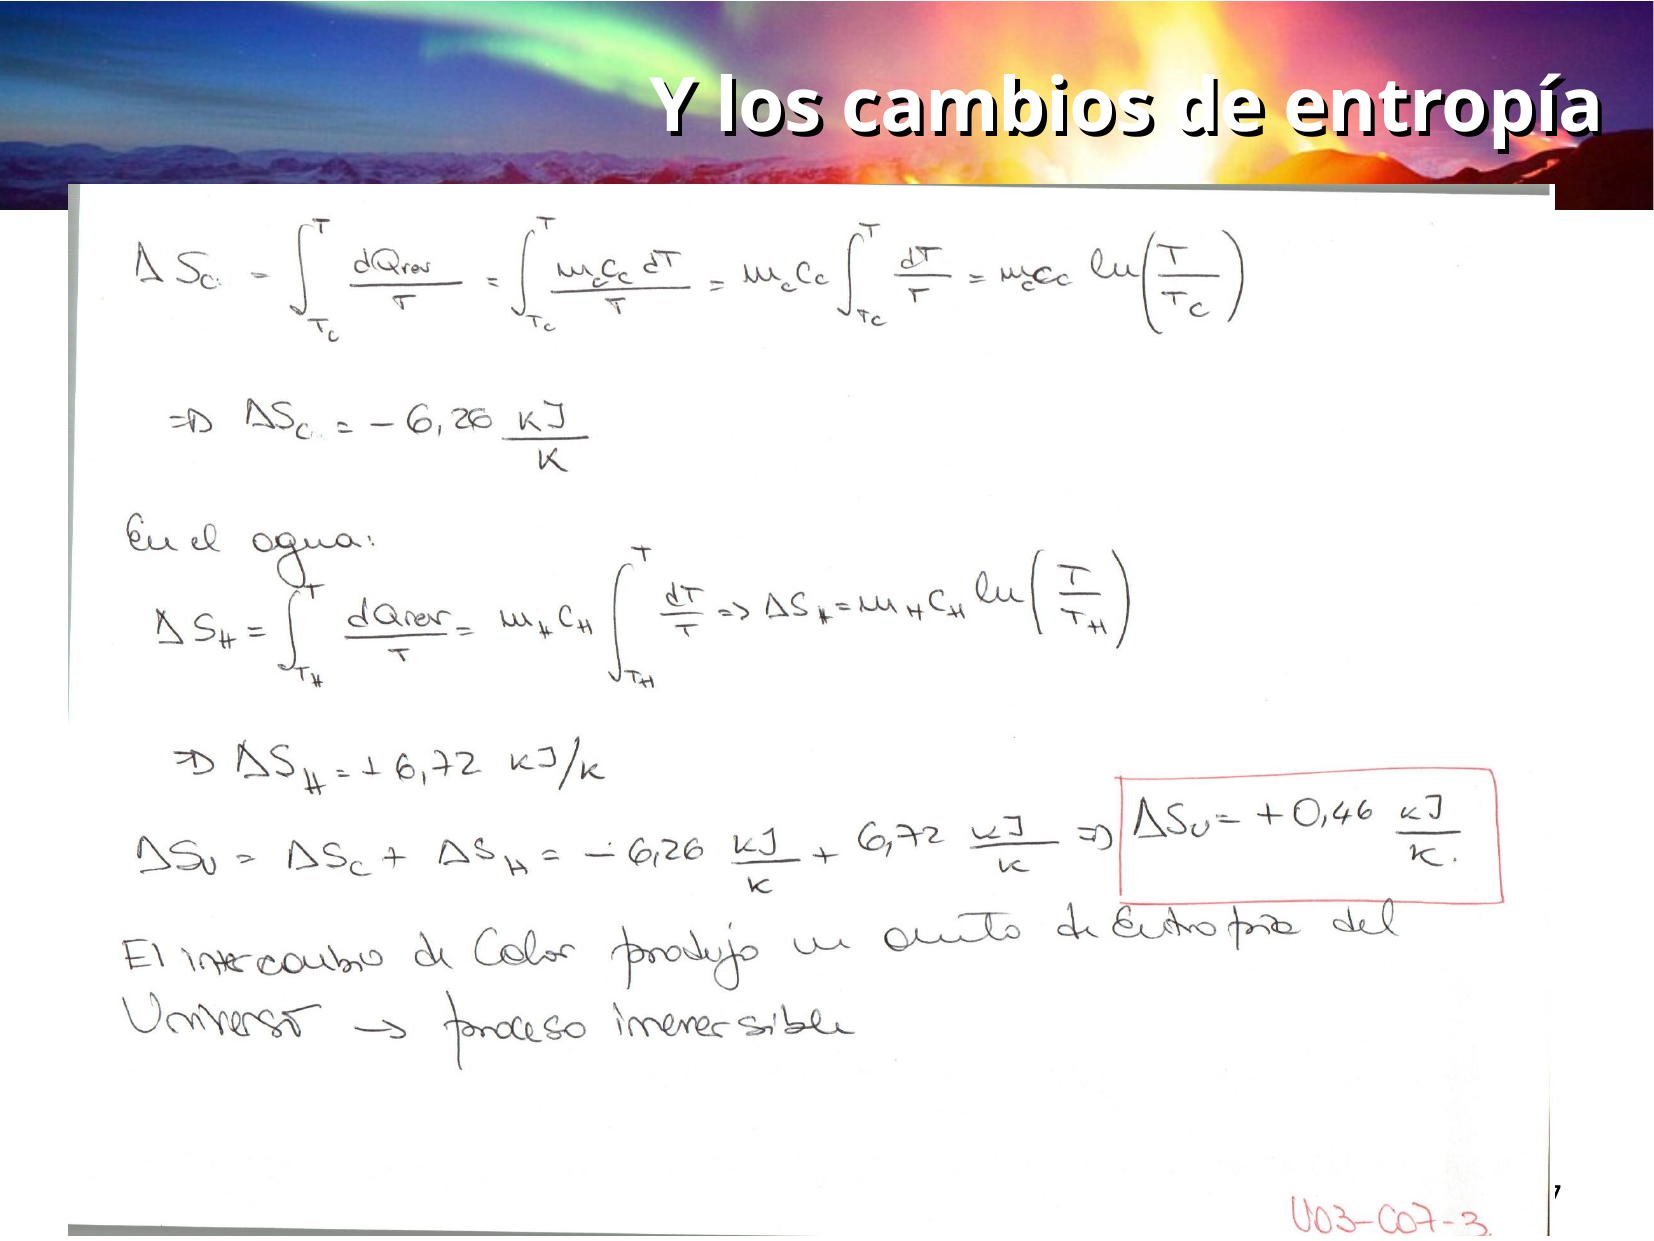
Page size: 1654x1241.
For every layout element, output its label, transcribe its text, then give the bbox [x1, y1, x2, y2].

title Y los cambios de entropía [45, 15, 1606, 191]
picture [0, 1, 1654, 1237]
